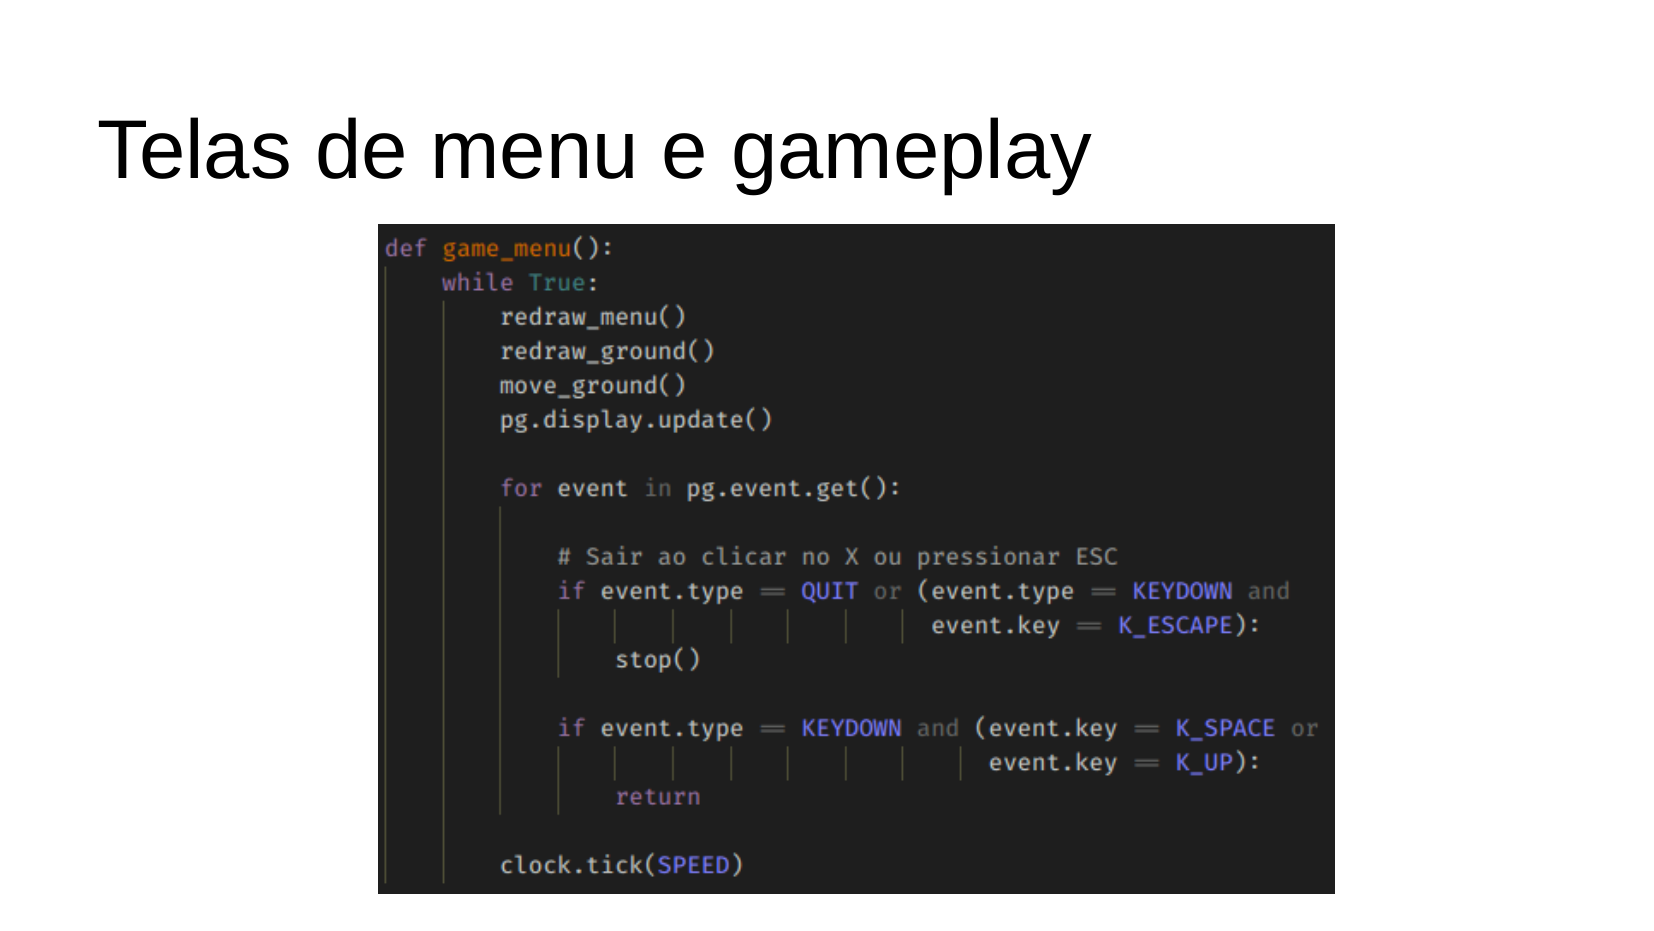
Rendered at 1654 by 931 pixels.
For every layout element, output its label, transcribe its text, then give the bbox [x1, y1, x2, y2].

text_box Telas de menu e gameplay [82, 95, 1654, 390]
picture [378, 224, 1335, 894]
